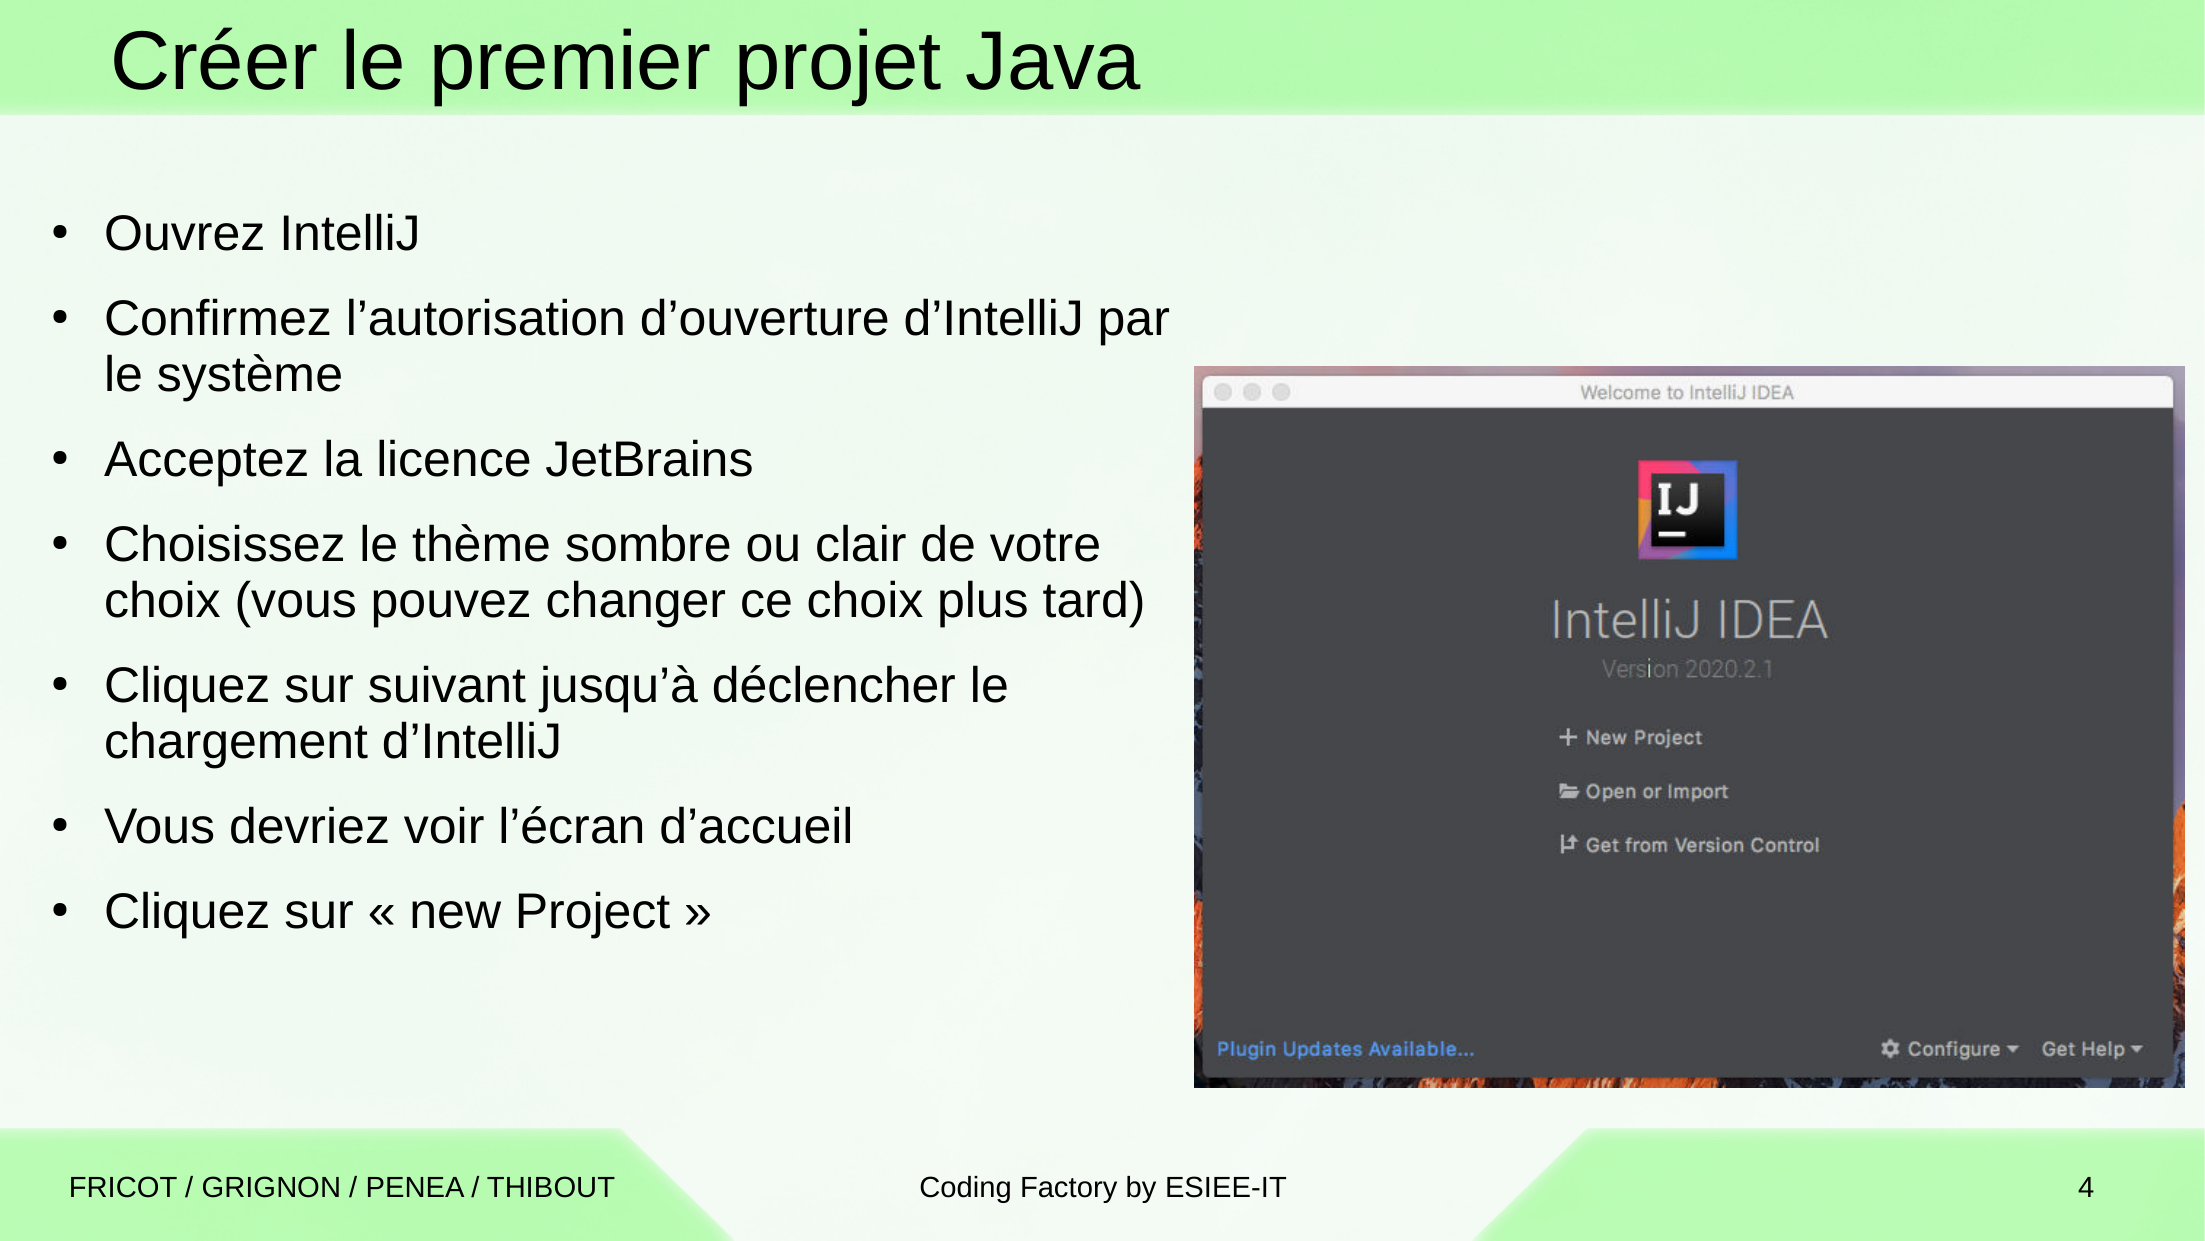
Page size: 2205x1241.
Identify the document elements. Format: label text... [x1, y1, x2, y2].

title Créer le premier projet Java [110, 49, 2095, 257]
list Ouvrez IntelliJ Confirmez l’autorisation d’ouverture d’IntelliJ par le système Acceptez la licence JetBrains Choisissez le thème sombre ou clair de votre choix (vous pouvez changer ce choix plus tard) Cliquez sur suivant jusqu’à déclencher le chargement d’IntelliJ Vous devriez voir l’écran d’accueil Cliquez sur « new Project » [33, 276, 1189, 1001]
title Créer le premier projet Java [111, 219, 136, 247]
picture [0, 0, 2205, 1241]
